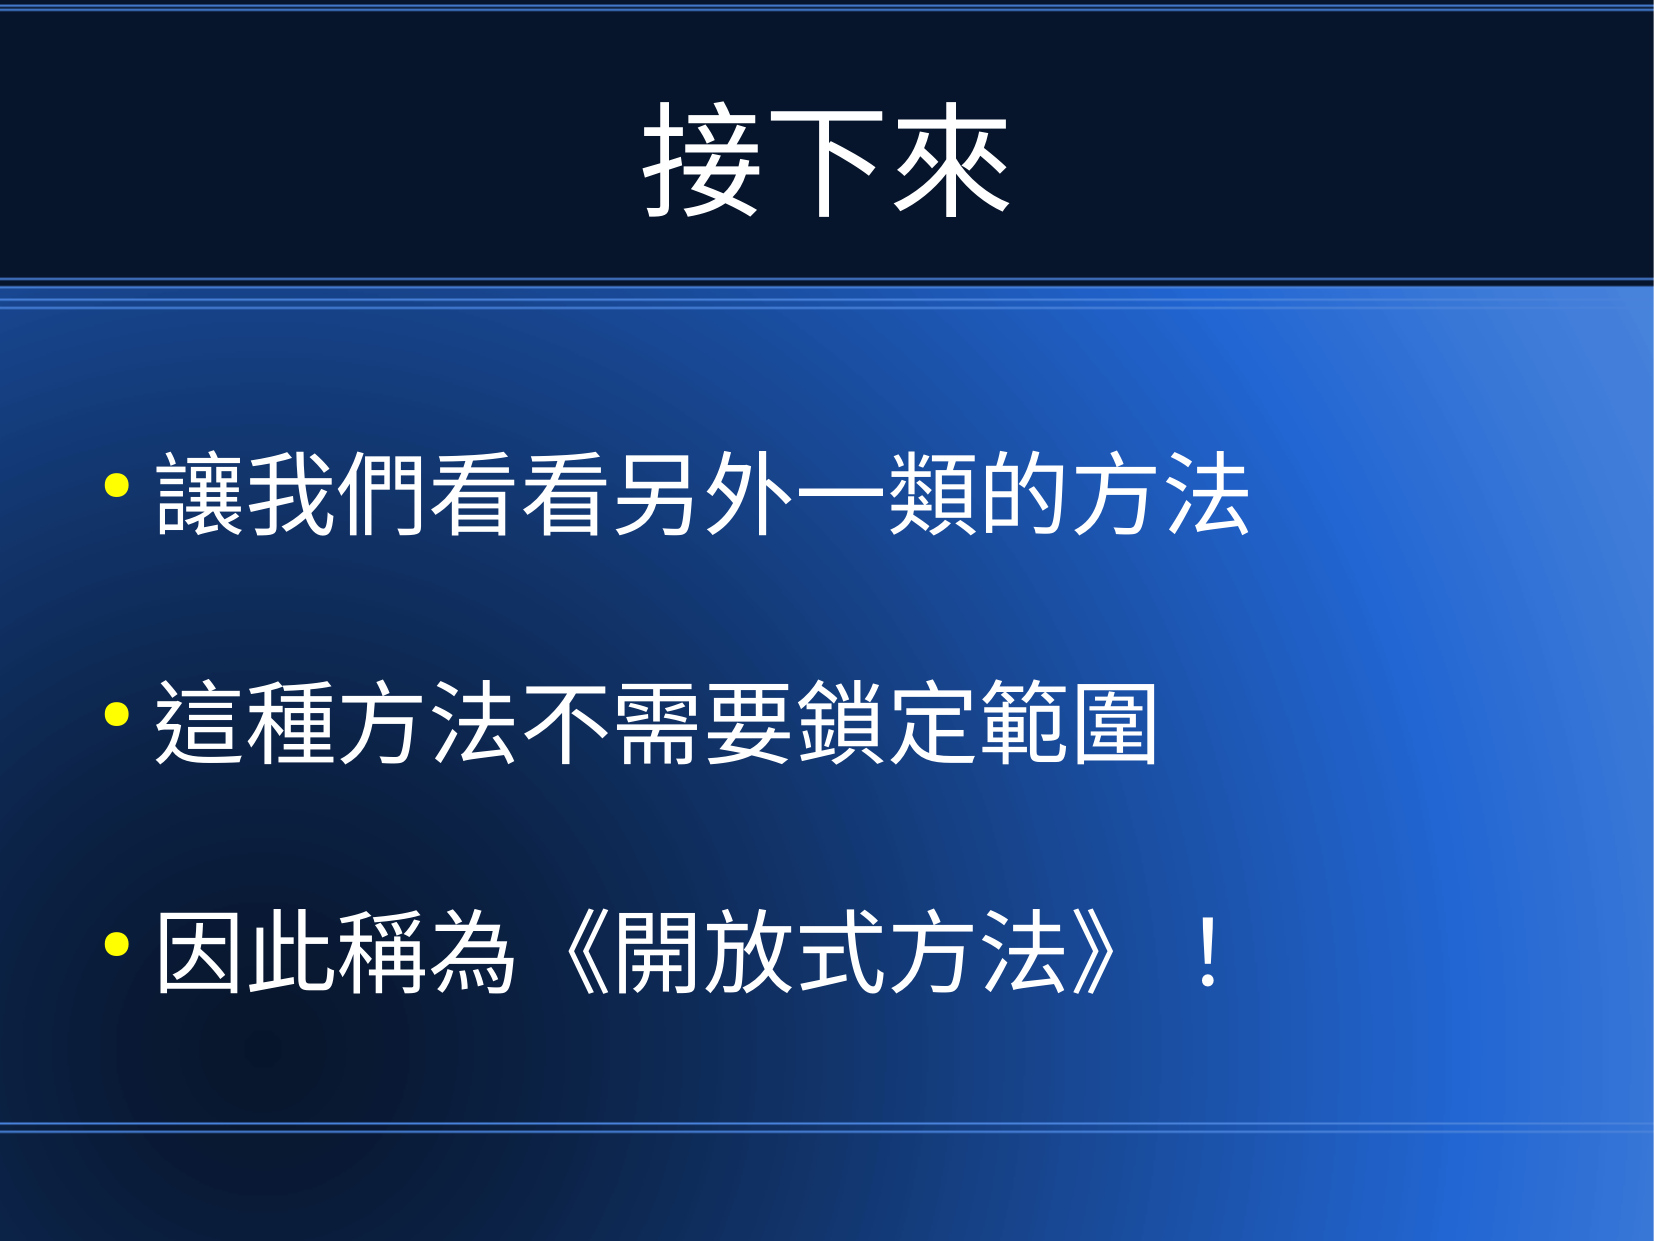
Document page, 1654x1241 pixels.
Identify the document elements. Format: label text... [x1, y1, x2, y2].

picture [0, 0, 1654, 1241]
list 讓我們看看另外一類的方法 這種方法不需要鎖定範圍 因此稱為《開放式方法》！ [82, 355, 1571, 1241]
title 接下來 [82, 49, 1571, 257]
